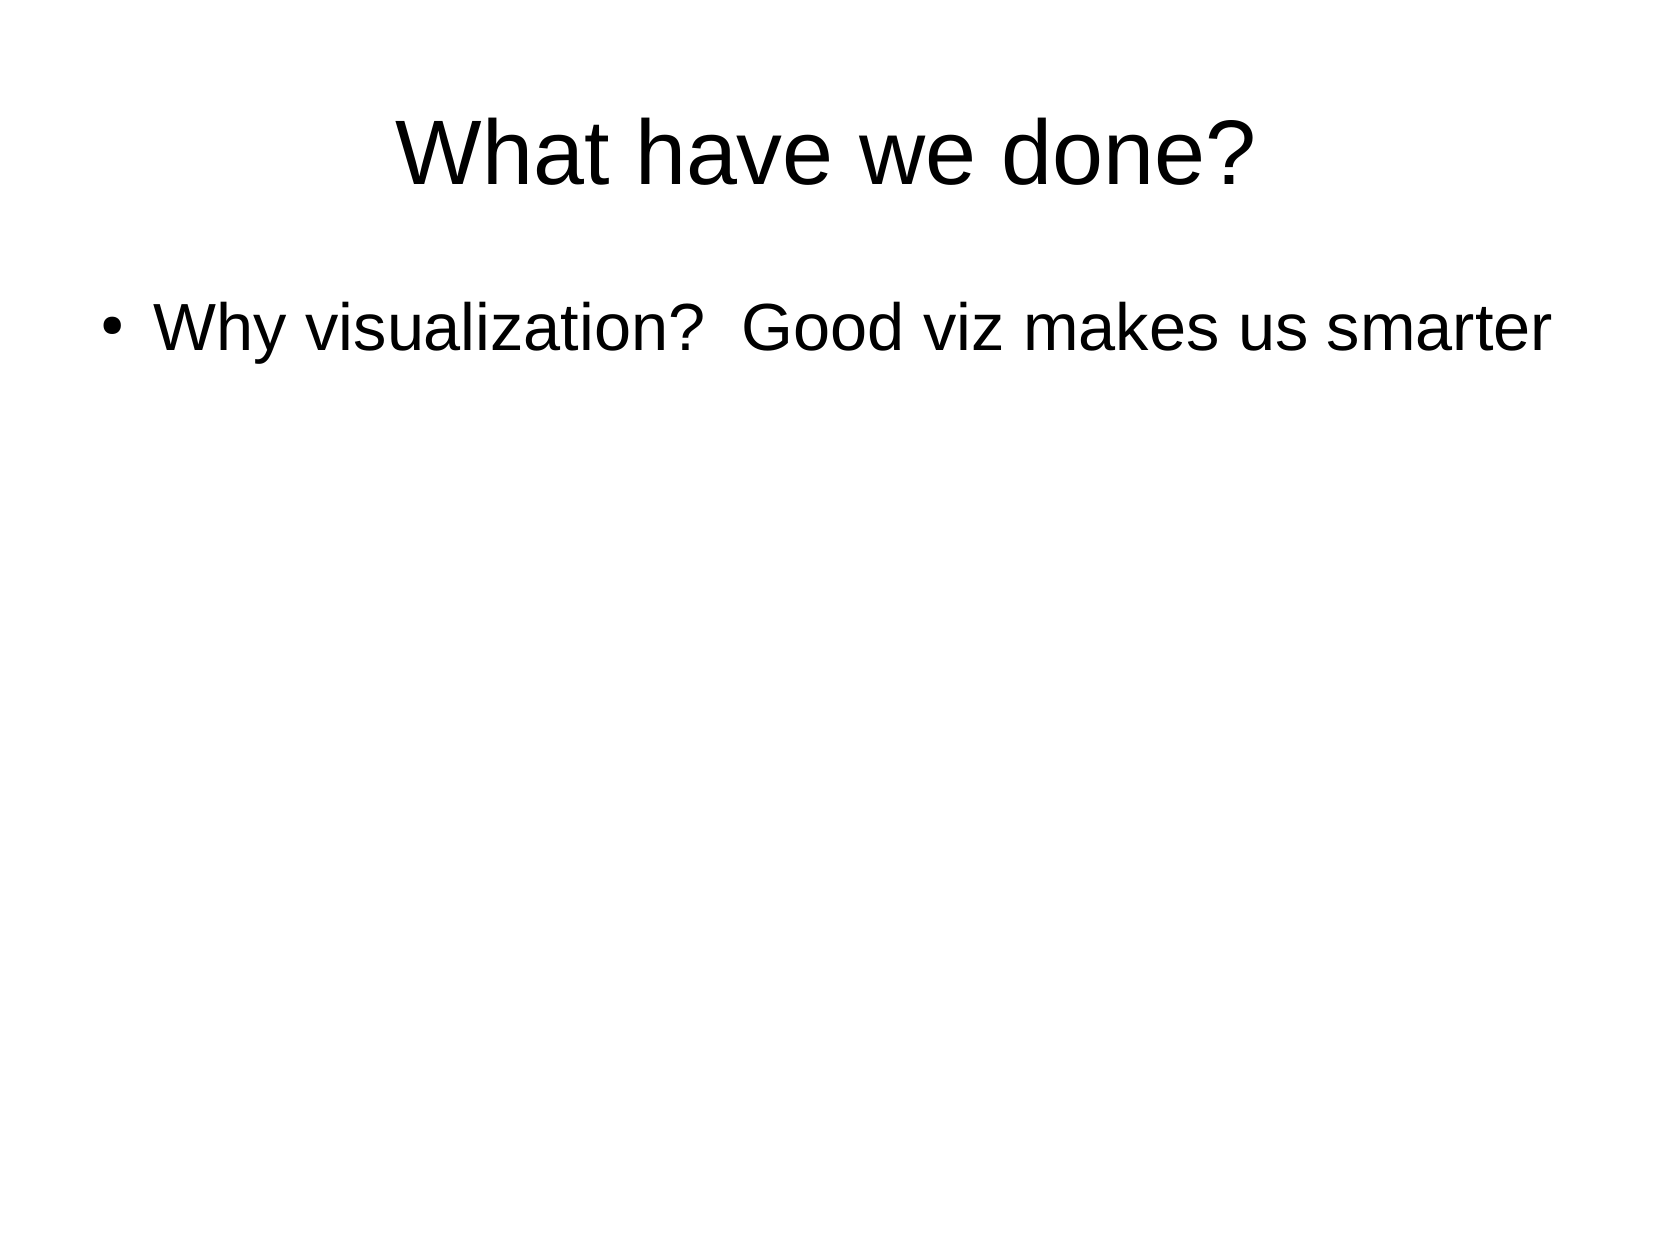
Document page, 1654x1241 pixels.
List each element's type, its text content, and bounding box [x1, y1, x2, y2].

list Why visualization? Good viz makes us smarter [82, 290, 1571, 1109]
title What have we done? [82, 49, 1571, 257]
